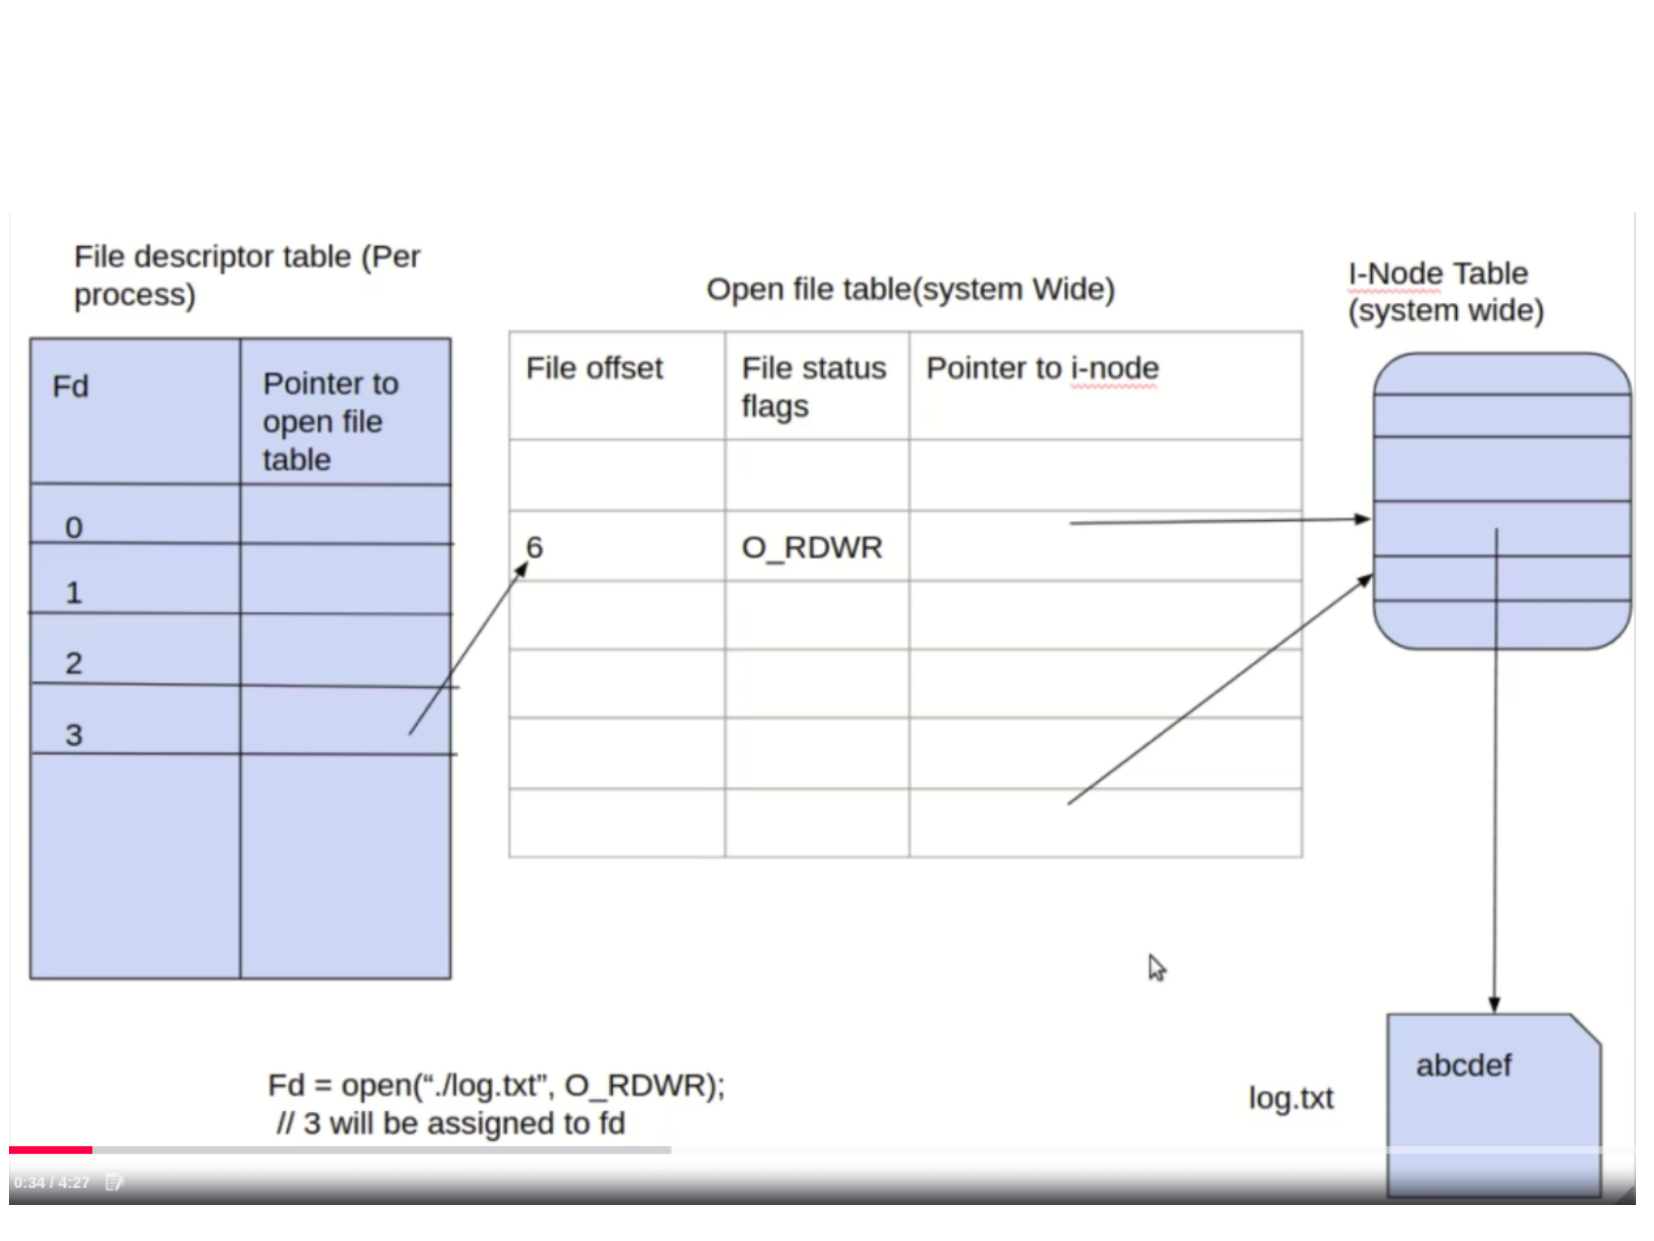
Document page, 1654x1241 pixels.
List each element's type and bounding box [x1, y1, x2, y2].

picture [9, 212, 1636, 1205]
